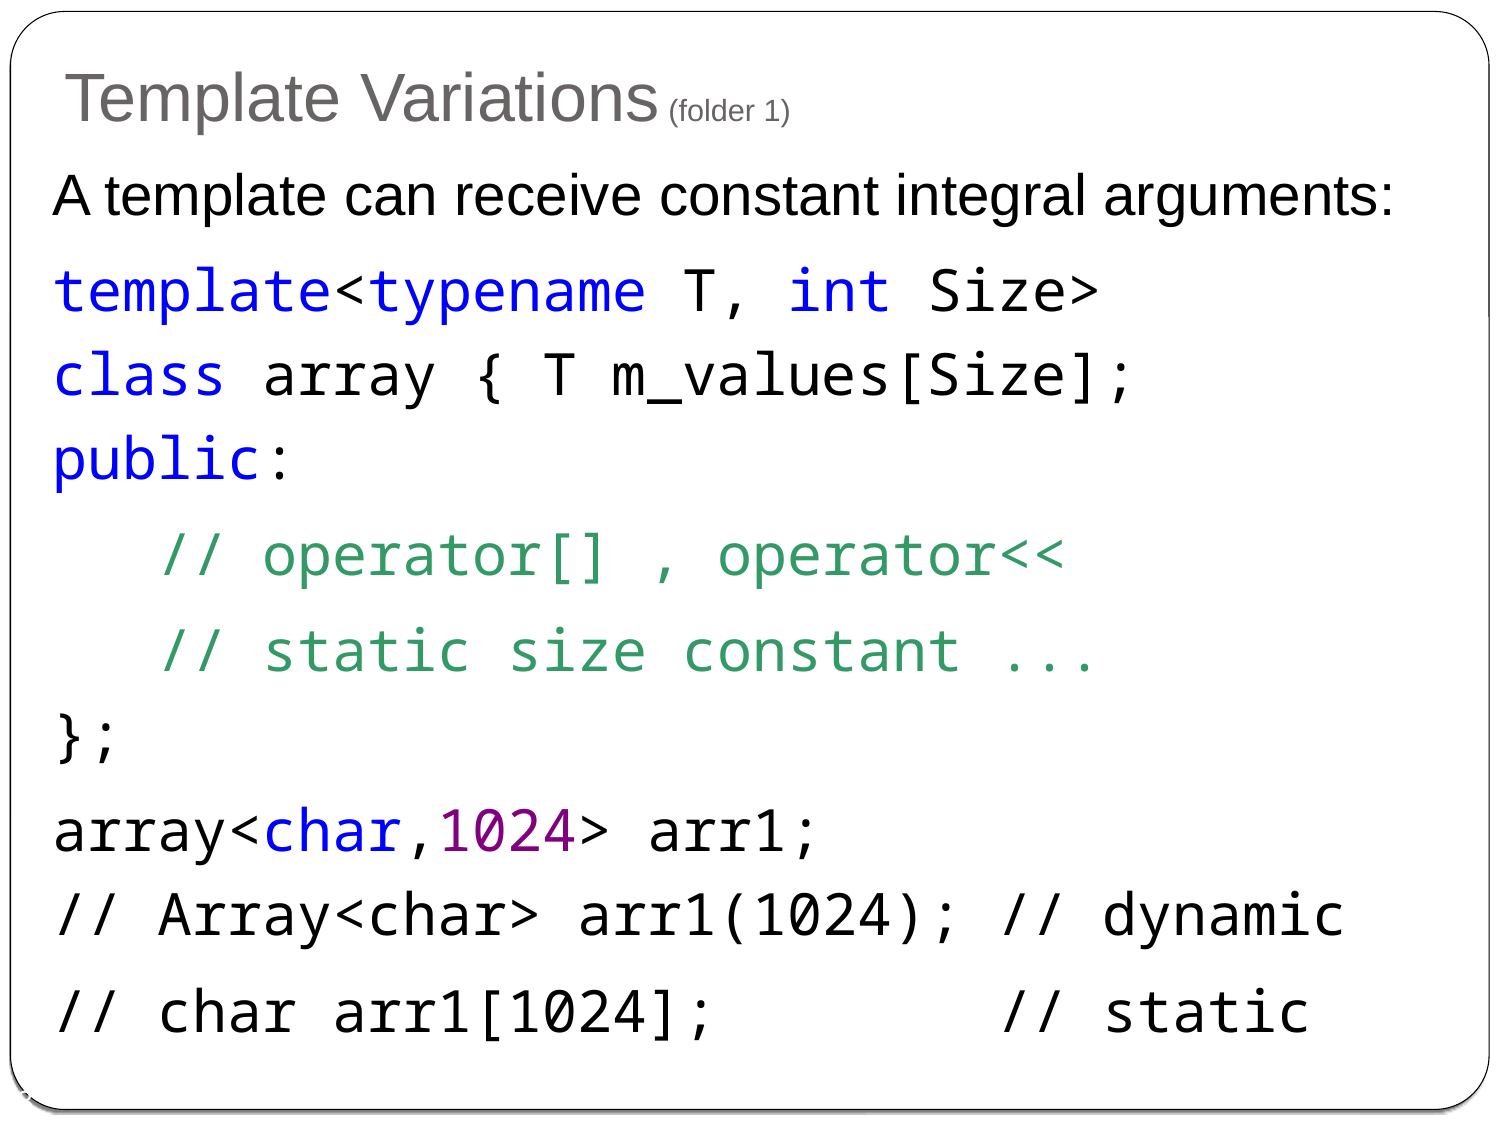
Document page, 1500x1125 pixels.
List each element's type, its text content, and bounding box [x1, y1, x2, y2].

slide_number <number> [0, 1074, 50, 1125]
title Template Variations (folder 1) [50, 45, 1450, 149]
list A template can receive constant integral arguments: template<typename T, int Size> class array { T m_values[Size]; public: // operator[] , operator<< // static size constant ... }; array<char,1024> arr1; // Array<char> arr1(1024); // dynamic // char arr1[1024]; // static array<int, 256> arr2; [37, 149, 1463, 1075]
